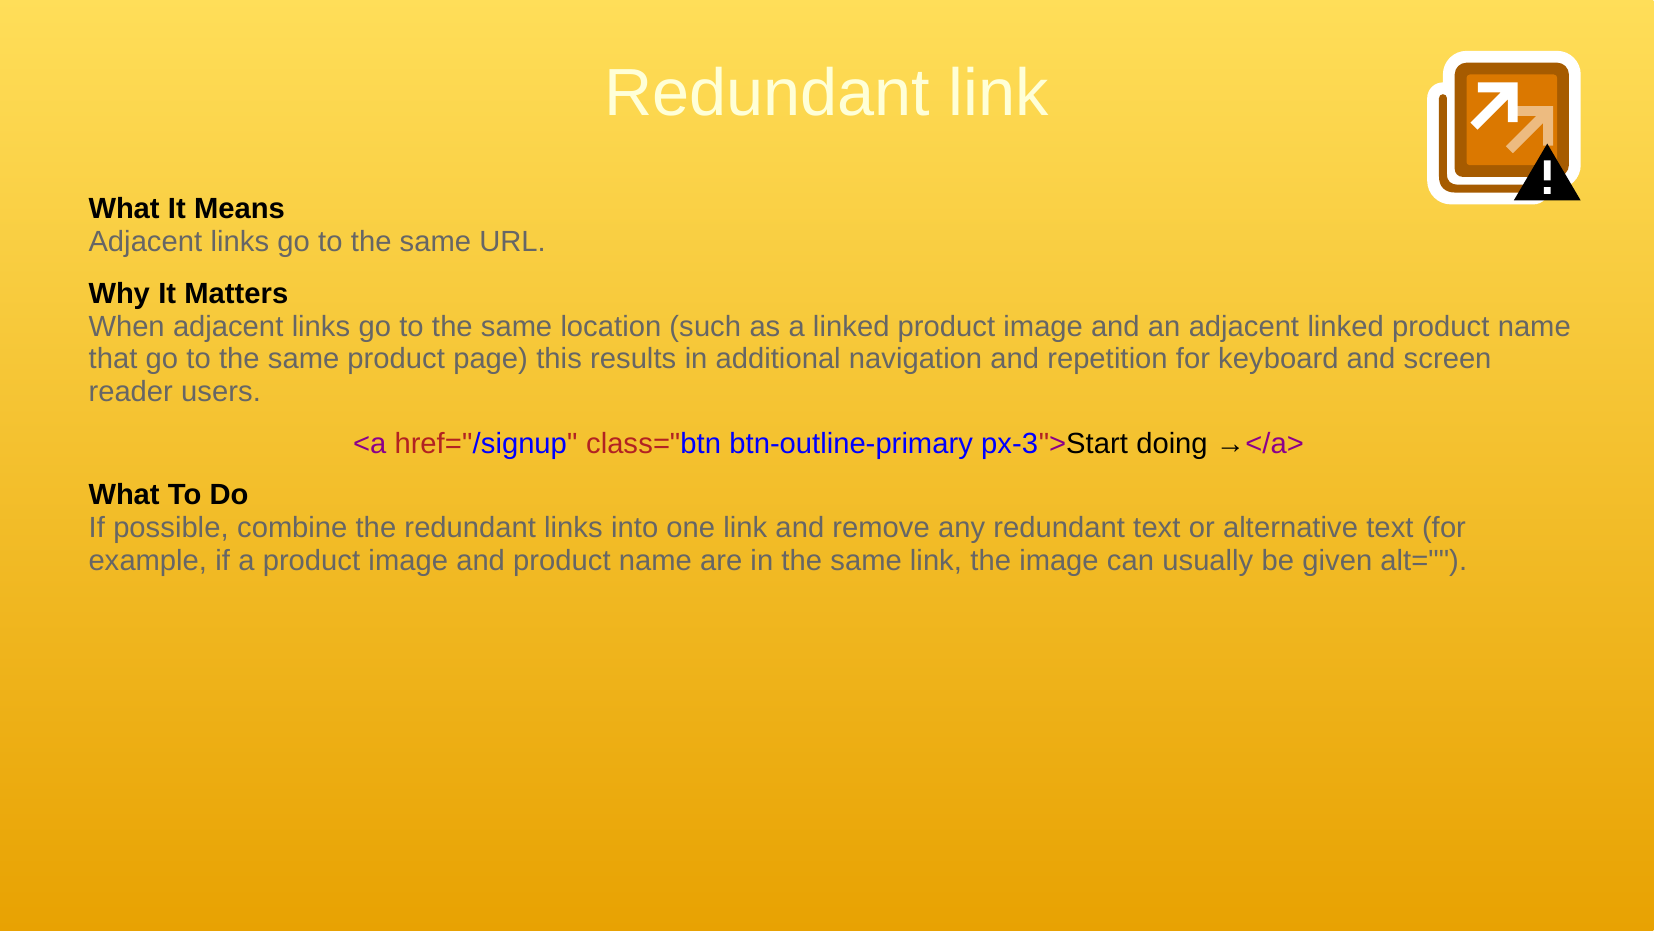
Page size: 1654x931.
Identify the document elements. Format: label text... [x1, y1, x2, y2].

subtitle What It Means Adjacent links go to the same URL. Why It Matters When adjacent links go to the same location (such as a linked product image and an adjacent linked product name that go to the same product page) this results in additional navigation and repetition for keyboard and screen reader users. <a href="/signup" class="btn btn-outline-primary px-3">Start doing →</a> What To Do If possible, combine the redundant links into one link and remove any redundant text or alternative text (for example, if a product image and product name are in the same link, the image can usually be given alt=""). [88, 192, 1577, 857]
picture [1417, 37, 1595, 215]
title Redundant link [82, 37, 1417, 148]
